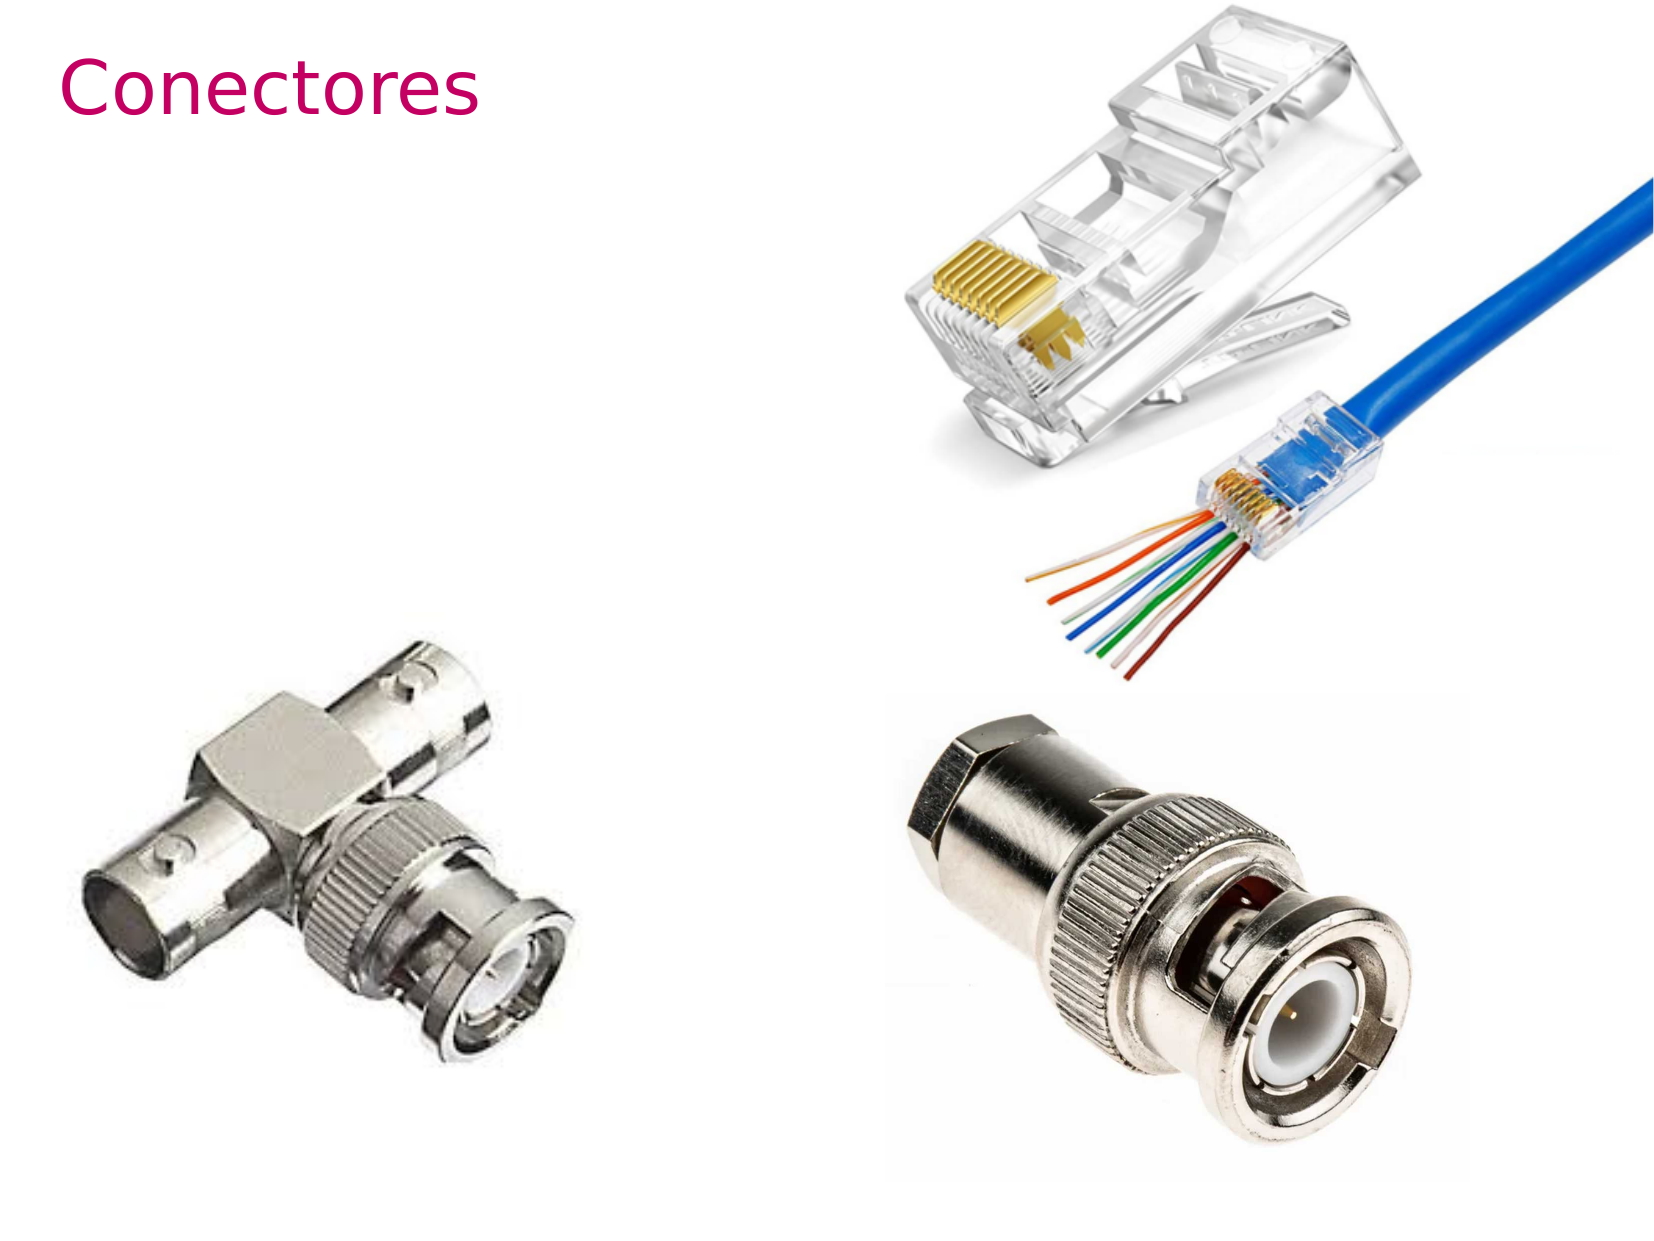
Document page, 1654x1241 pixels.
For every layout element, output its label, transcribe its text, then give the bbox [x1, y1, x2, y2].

picture [8, 612, 650, 1093]
picture [903, 0, 1654, 686]
picture [885, 693, 1470, 1182]
title Conectores [59, 29, 903, 148]
